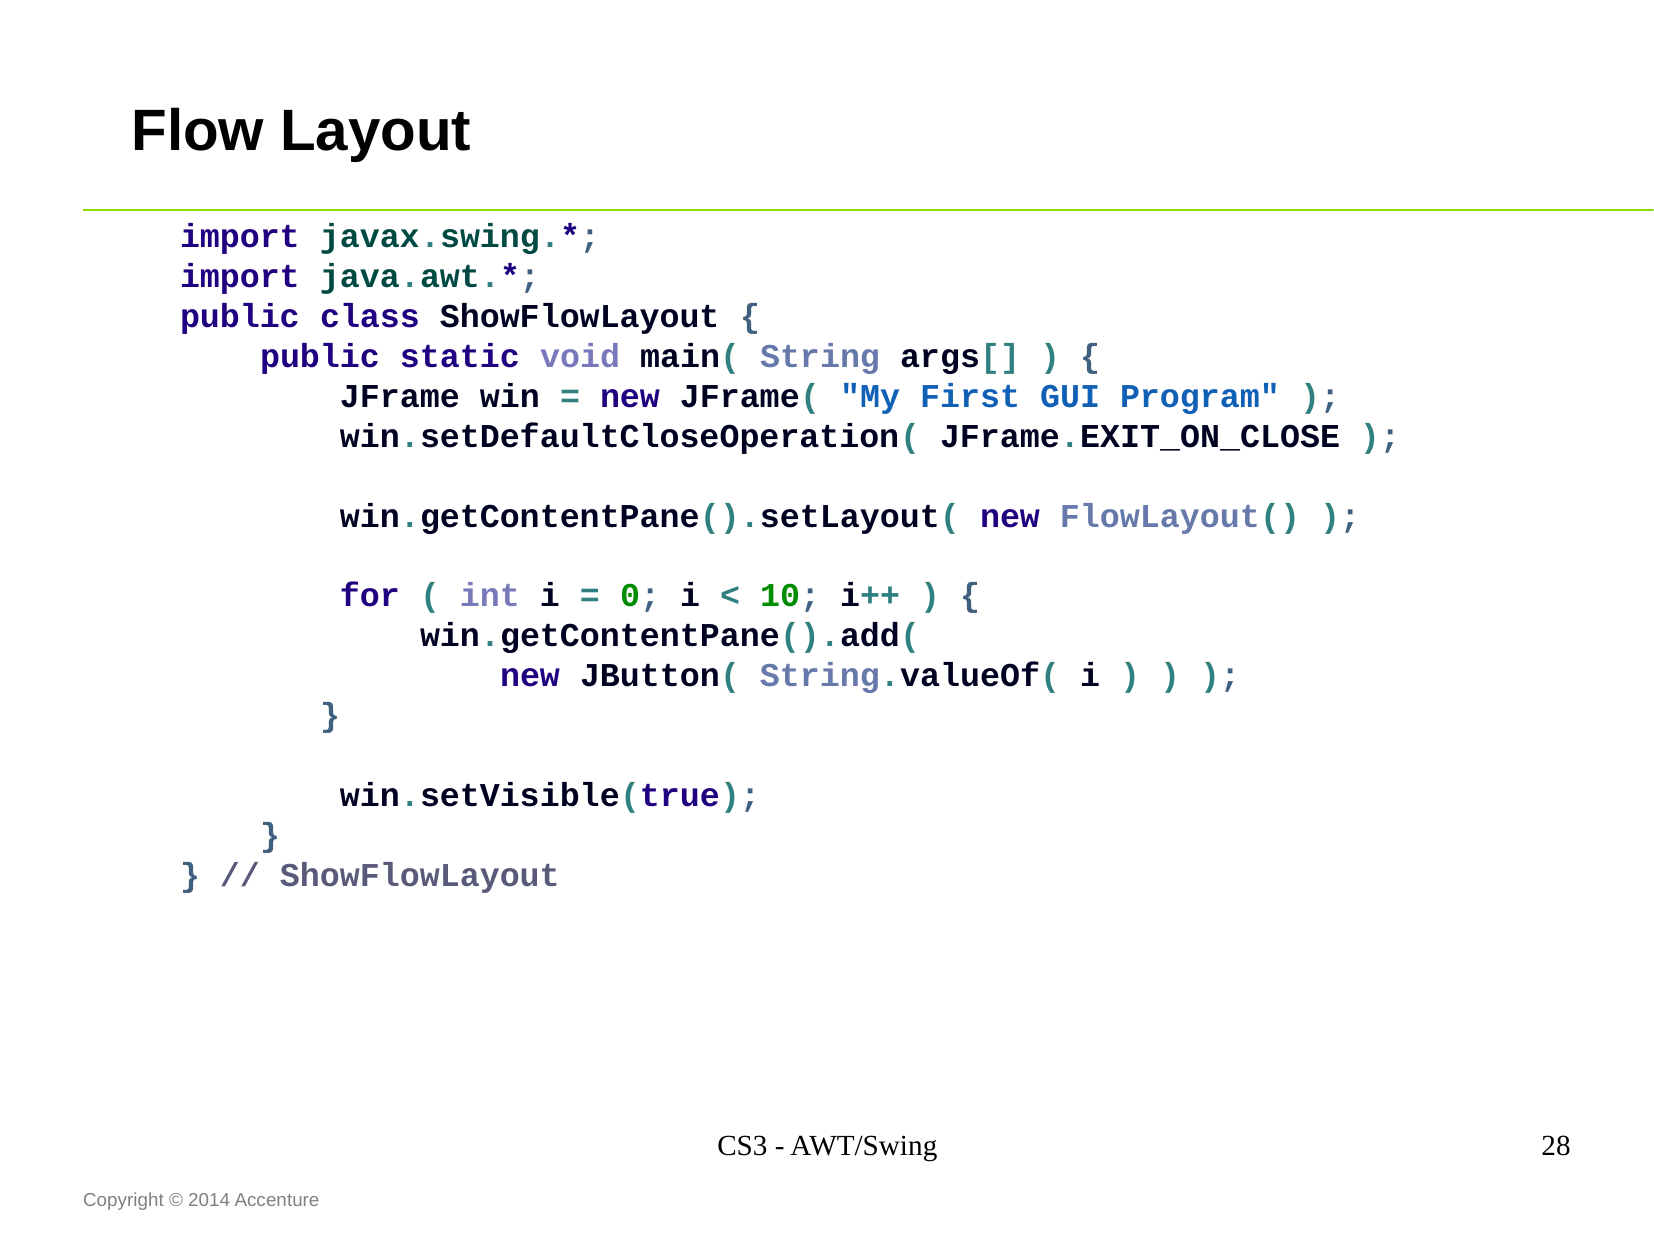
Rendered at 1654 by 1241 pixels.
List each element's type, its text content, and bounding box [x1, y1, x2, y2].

text_box import javax.swing.*; import java.awt.*; public class ShowFlowLayout { public static void main( String args[] ) { JFrame win = new JFrame( "My First GUI Program" ); win.setDefaultCloseOperation( JFrame.EXIT_ON_CLOSE ); win.getContentPane().setLayout( new FlowLayout() ); for ( int i = 0; i < 10; i++ ) { win.getContentPane().add( new JButton( String.valueOf( i ) ) ); } win.setVisible(true); } } // ShowFlowLayout [165, 206, 1416, 901]
title Flow Layout [81, 56, 1654, 199]
